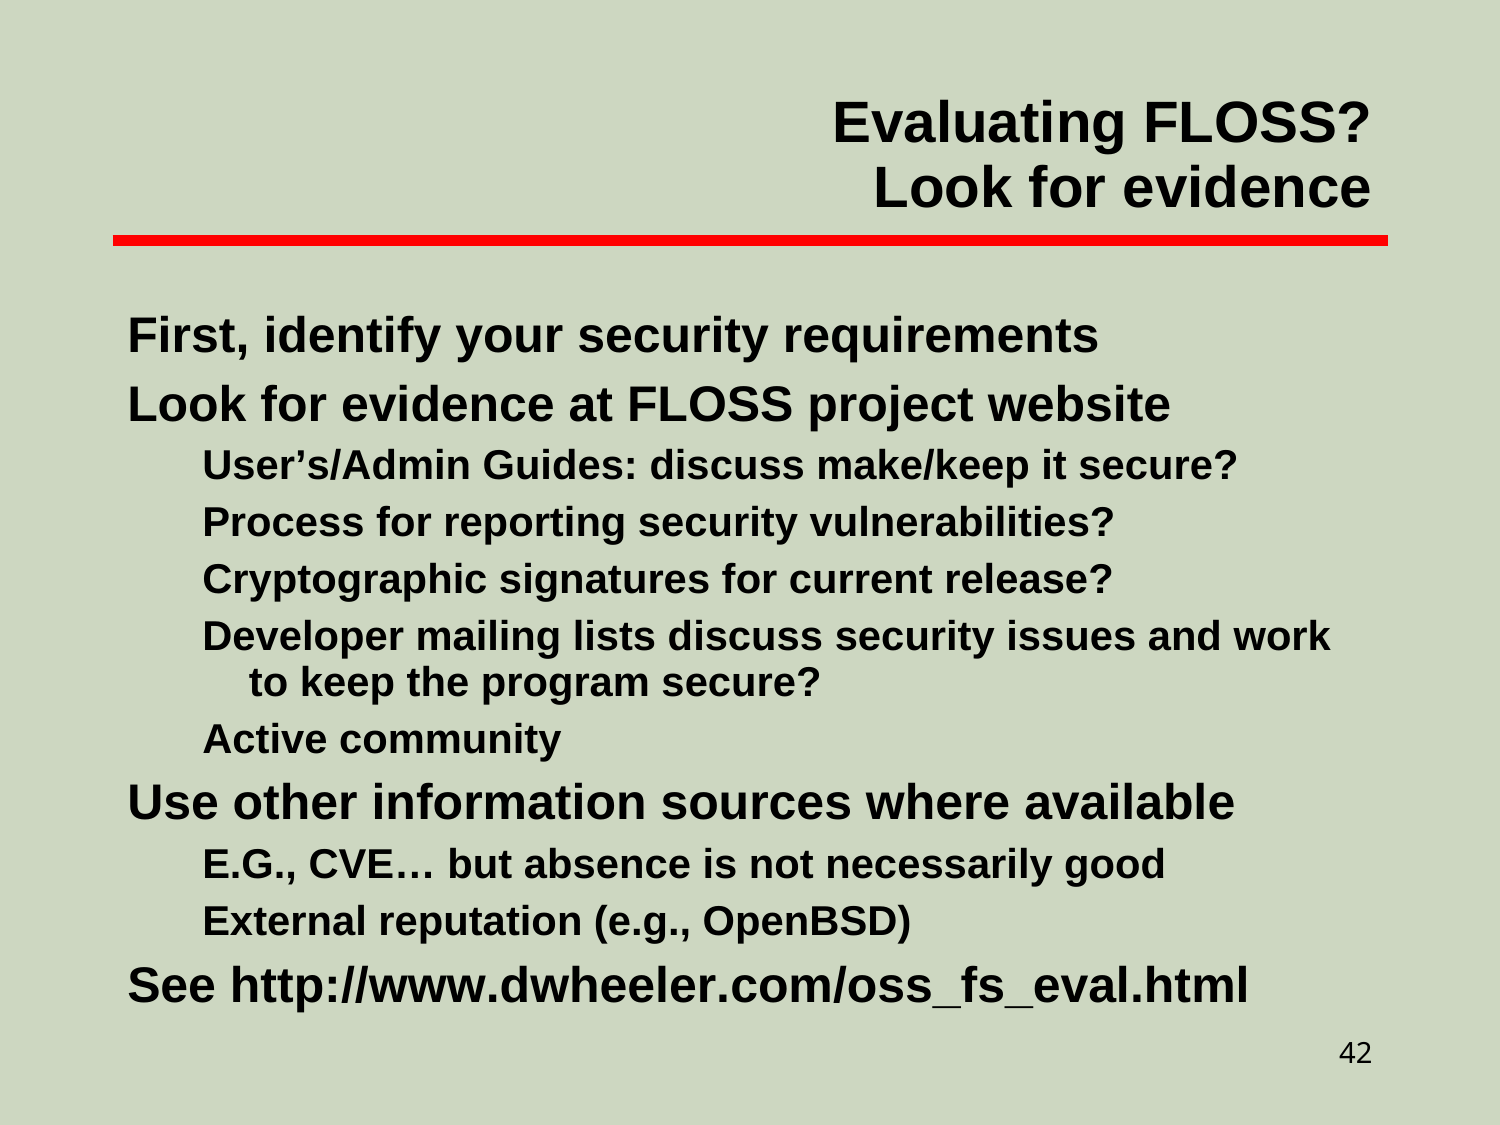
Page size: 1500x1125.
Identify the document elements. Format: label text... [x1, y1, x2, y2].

title Evaluating FLOSS? Look for evidence [337, 72, 1388, 238]
list First, identify your security requirements Look for evidence at FLOSS project website User’s/Admin Guides: discuss make/keep it secure? Process for reporting security vulnerabilities? Cryptographic signatures for current release? Developer mailing lists discuss security issues and work to keep the program secure? Active community Use other information sources where available E.G., CVE… but absence is not necessarily good External reputation (e.g., OpenBSD) See http://www.dwheeler.com/oss_fs_eval.html [112, 299, 1388, 1021]
